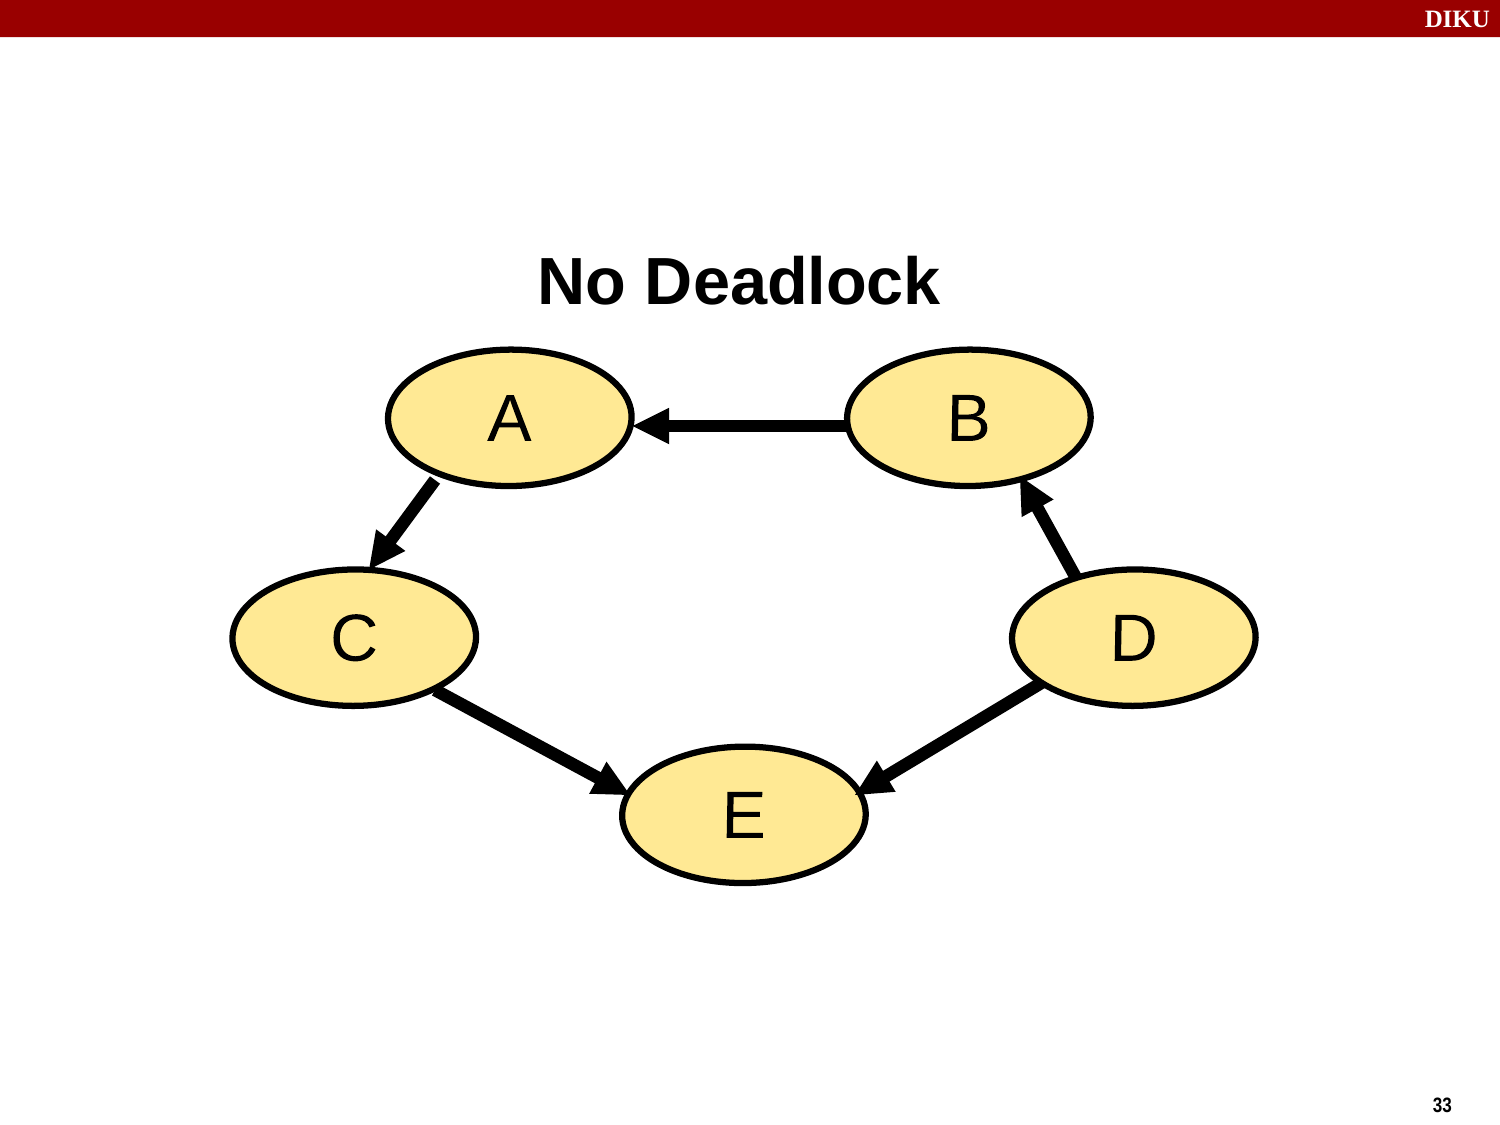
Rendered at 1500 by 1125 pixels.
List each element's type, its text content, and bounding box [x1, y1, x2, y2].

text_box No Deadlock [521, 236, 957, 327]
text_box A [387, 349, 632, 487]
text_box D [1012, 569, 1256, 706]
text_box B [847, 349, 1091, 487]
text_box C [232, 569, 477, 706]
text_box E [622, 746, 866, 884]
